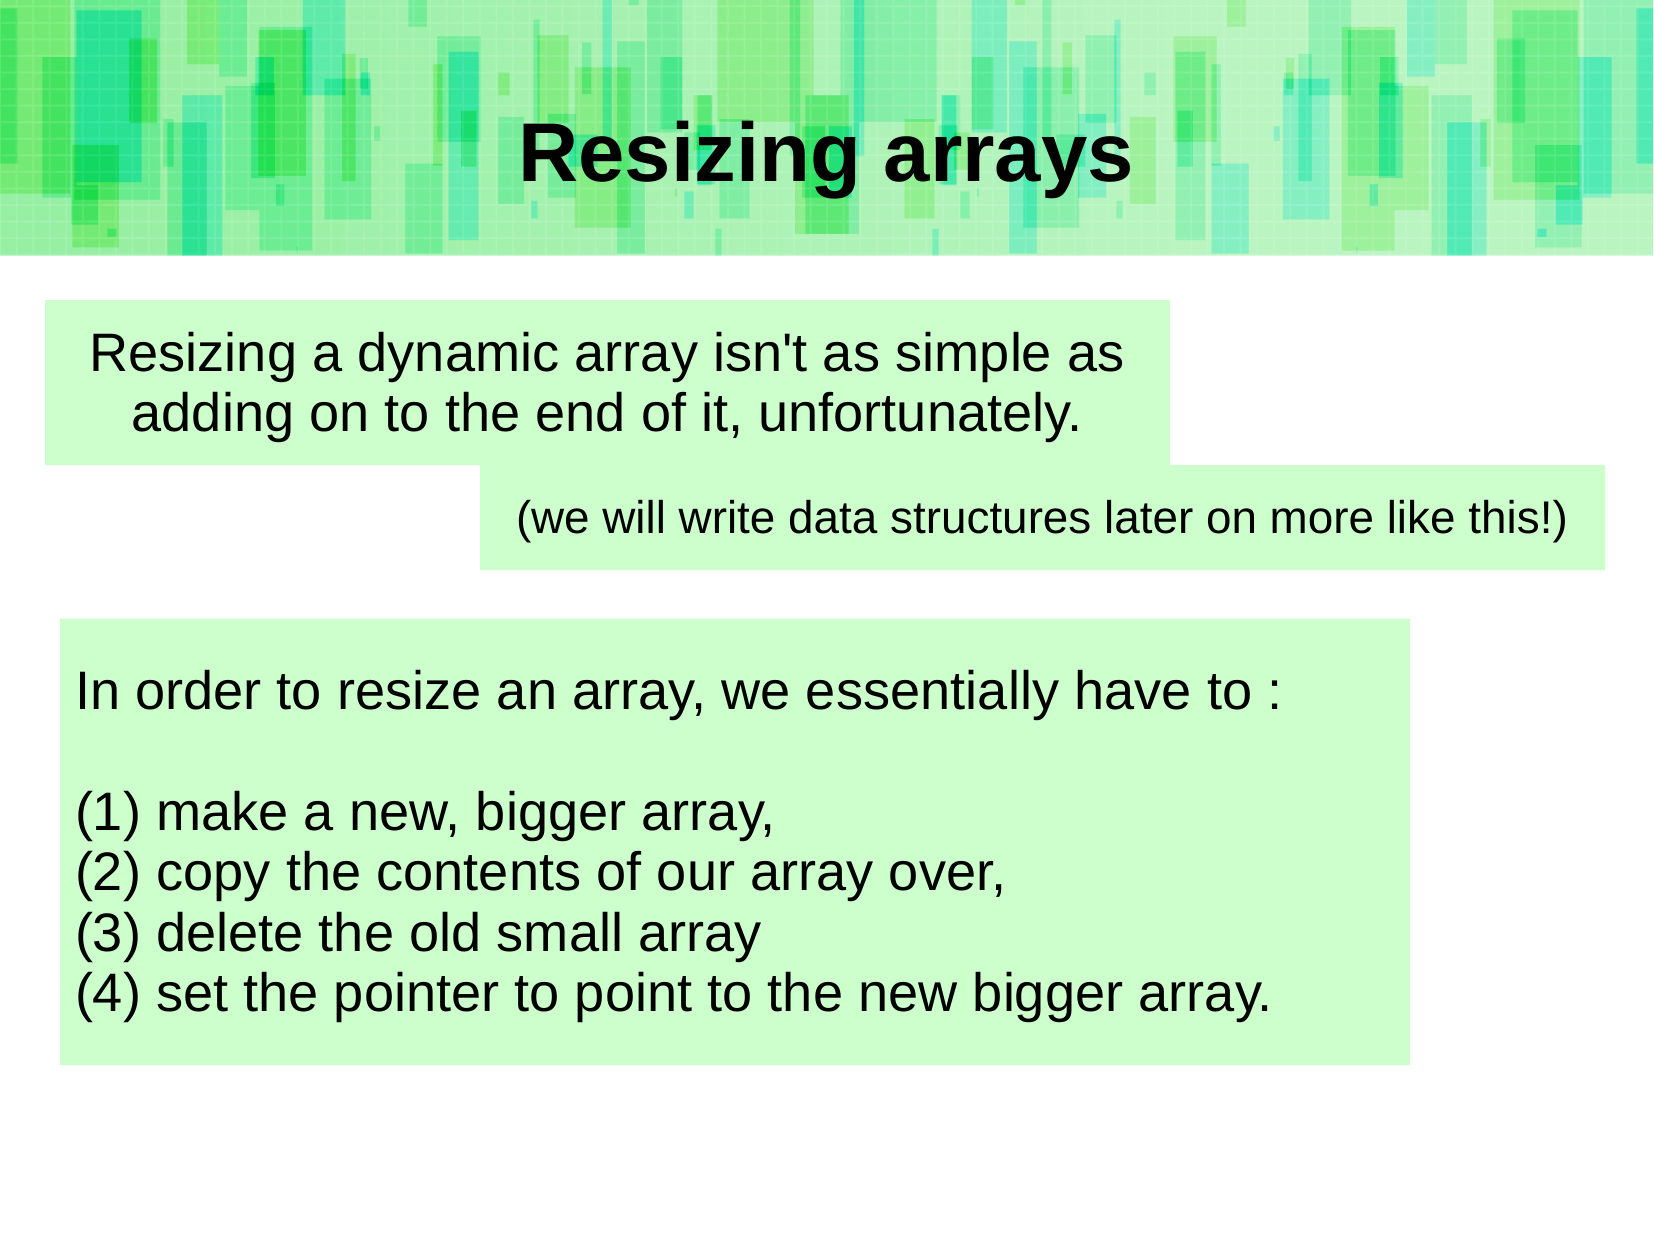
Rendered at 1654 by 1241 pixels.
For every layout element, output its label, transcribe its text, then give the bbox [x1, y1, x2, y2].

picture [0, 0, 1654, 1241]
text_box (we will write data structures later on more like this!) [480, 465, 1606, 571]
title Resizing arrays [82, 49, 1571, 257]
text_box In order to resize an array, we essentially have to : (1) make a new, bigger array, (2) copy the contents of our array over, (3) delete the old small array (4) set the pointer to point to the new bigger array. [60, 618, 1411, 1066]
text_box Resizing a dynamic array isn't as simple as adding on to the end of it, unfortunately. [45, 300, 1171, 466]
